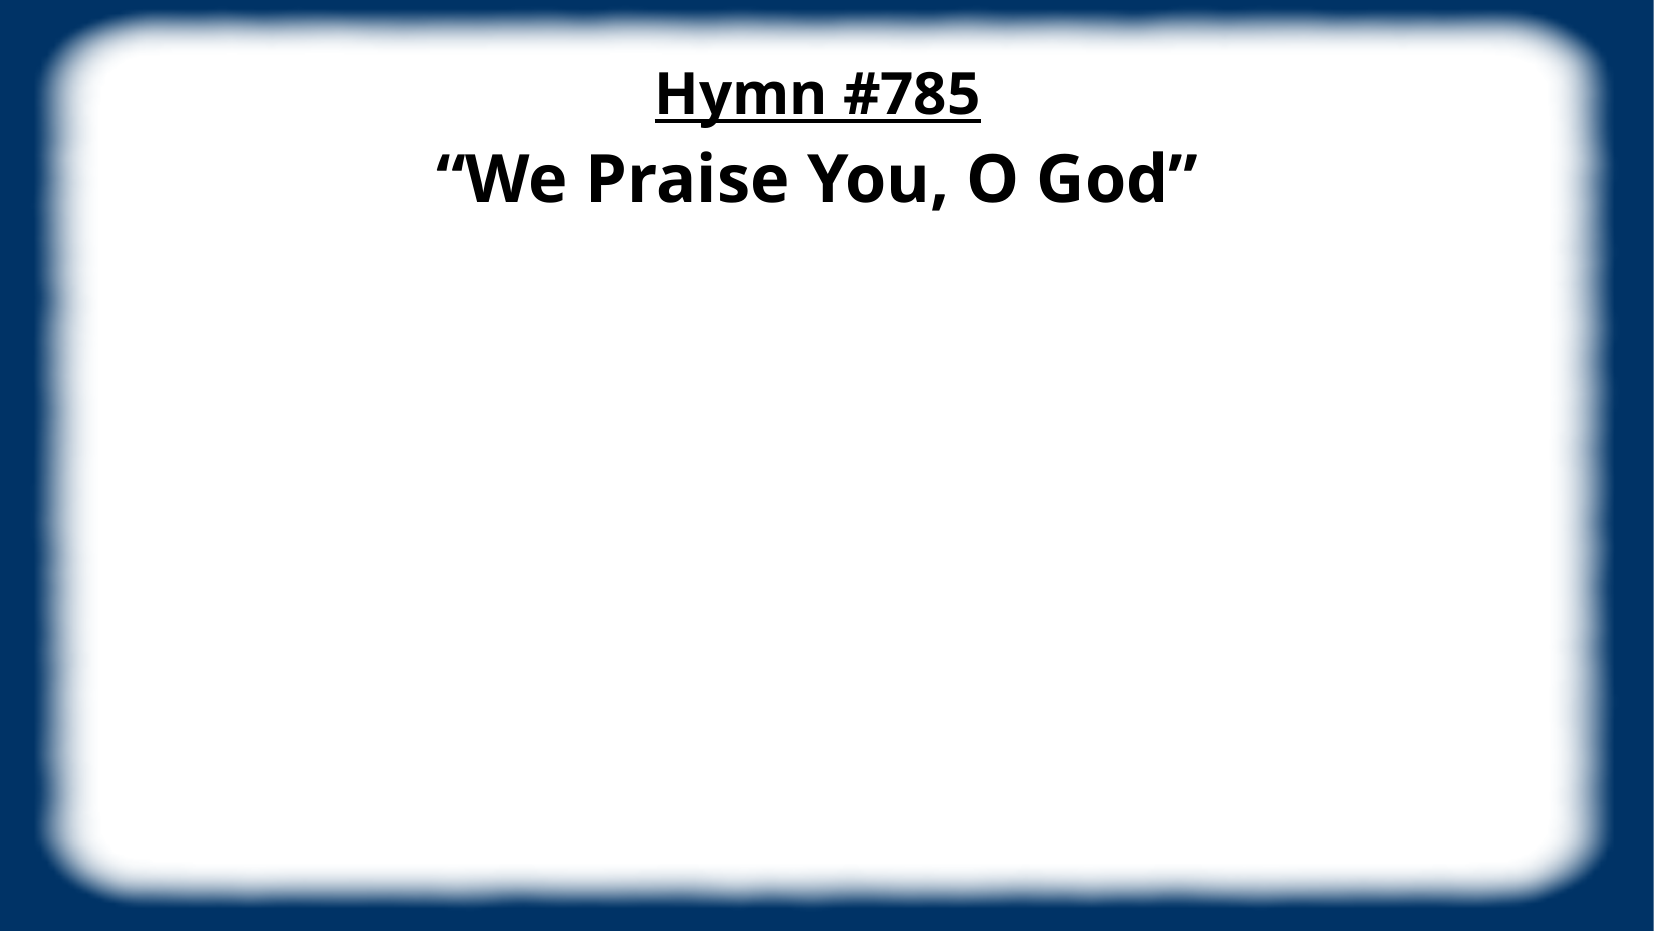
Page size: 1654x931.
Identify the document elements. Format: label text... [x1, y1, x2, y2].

text_box Hymn #785 “We Praise You, O God” [75, 45, 1561, 226]
picture [0, 0, 1654, 931]
